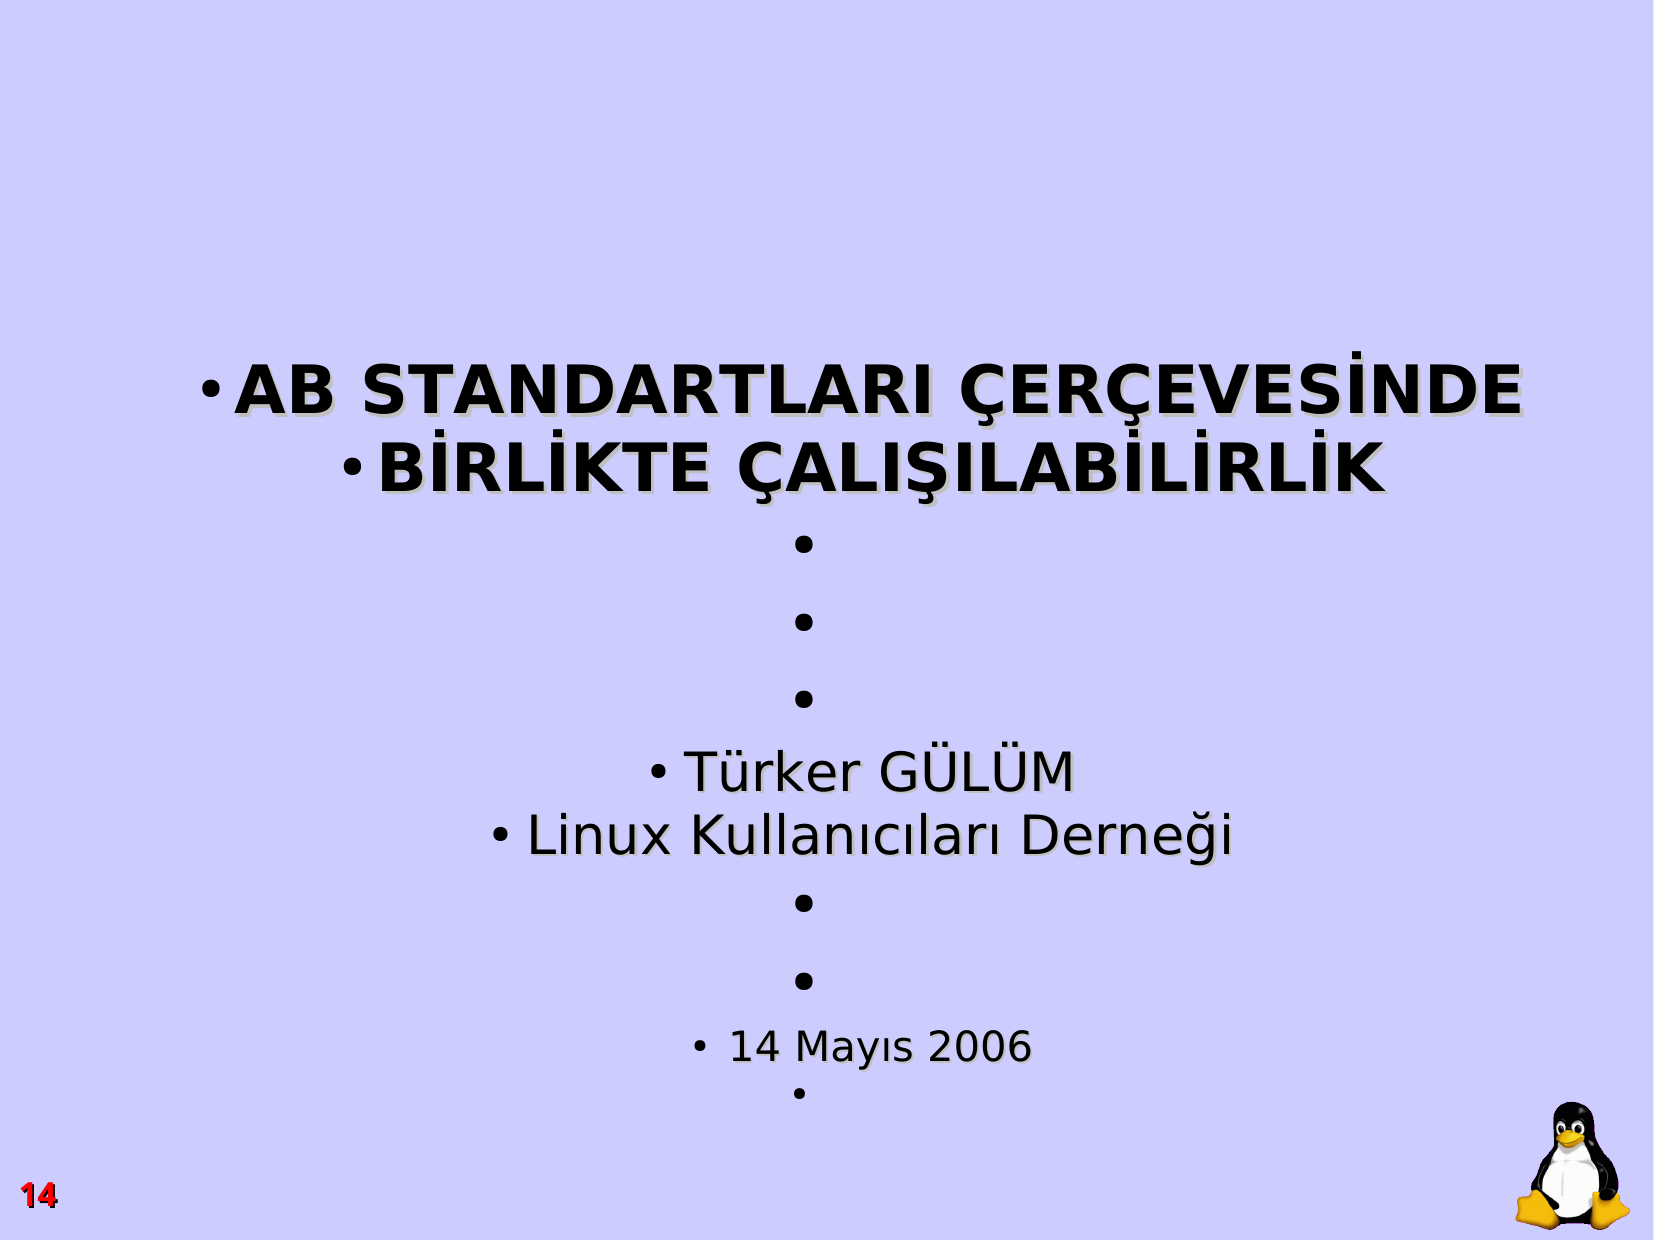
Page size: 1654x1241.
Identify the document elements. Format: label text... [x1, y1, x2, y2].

picture [1504, 1086, 1654, 1241]
subtitle AB STANDARTLARI ÇERÇEVESİNDE BİRLİKTE ÇALIŞILABİLİRLİK Türker GÜLÜM Linux Kullanıcıları Derneği 14 Mayıs 2006 [121, 298, 1534, 1174]
